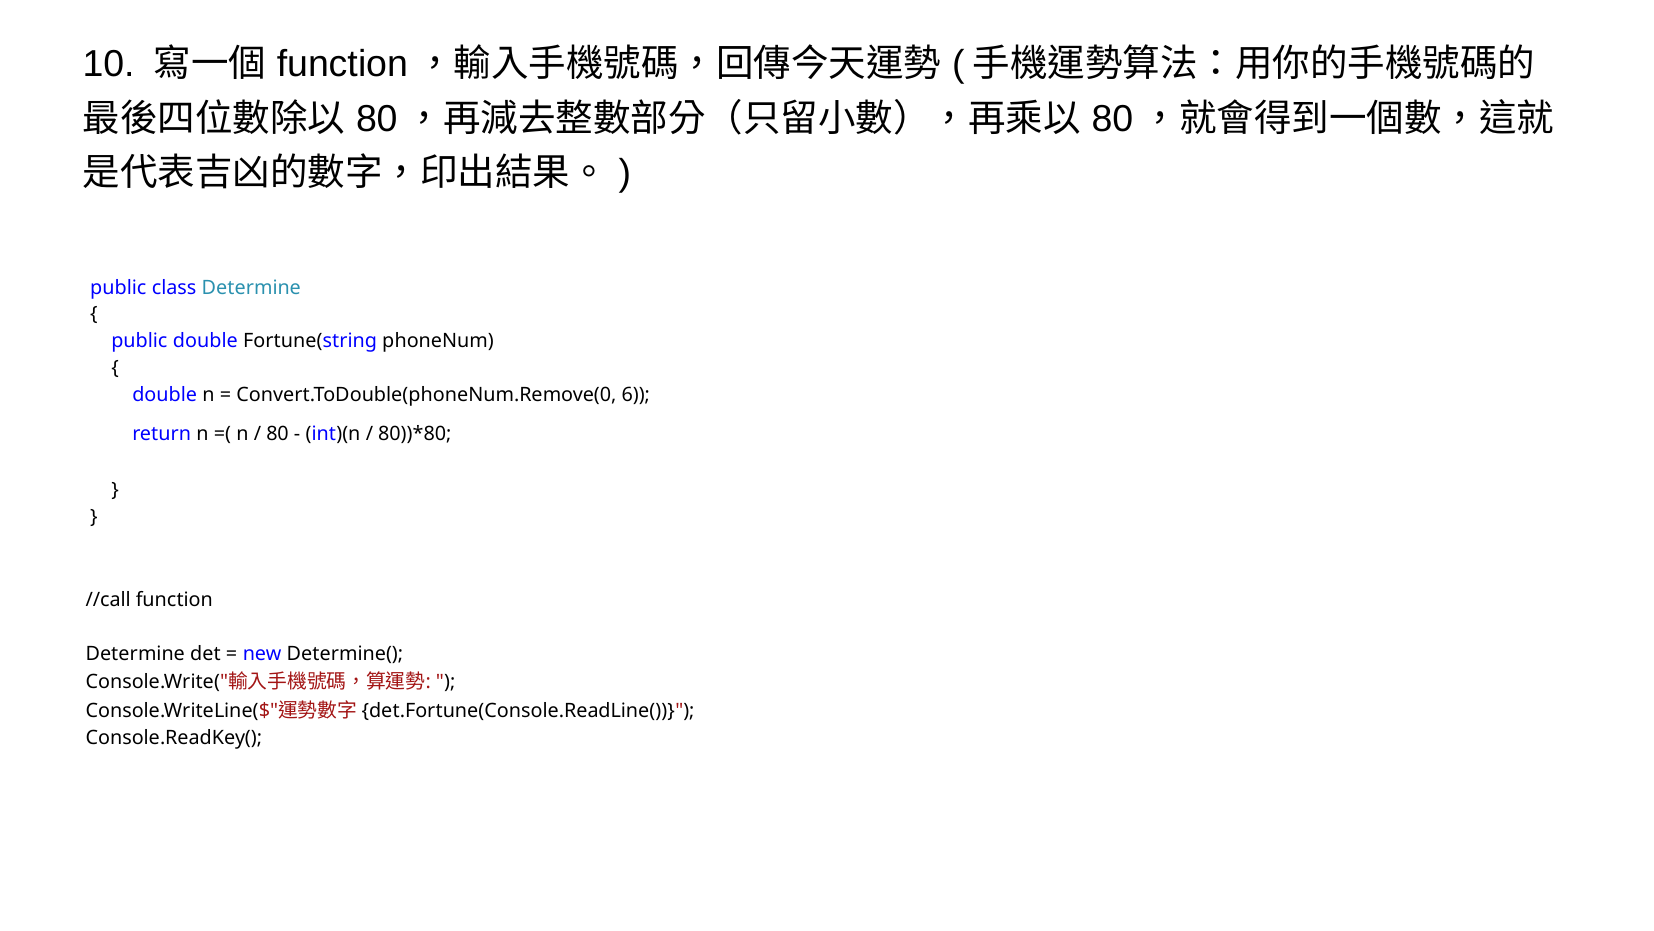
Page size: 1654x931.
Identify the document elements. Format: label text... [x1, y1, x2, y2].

text_box //call function Determine det = new Determine(); Console.Write("輸入手機號碼，算運勢: "); Console.WriteLine($"運勢數字 {det.Fortune(Console.ReadLine())}"); Console.ReadKey(); [70, 578, 916, 768]
title 10. 寫一個function，輸入手機號碼，回傳今天運勢(手機運勢算法：用你的手機號碼的最後四位數除以80，再減去整數部分（只留小數），再乘以80，就會得到一個數，這就是代表吉凶的數字，印出結果。) [82, 37, 1571, 193]
text_box public class Determine { public double Fortune(string phoneNum) { double n = Convert.ToDouble(phoneNum.Remove(0, 6)); return n =( n / 80 - (int)(n / 80))*80; } } [75, 265, 709, 570]
